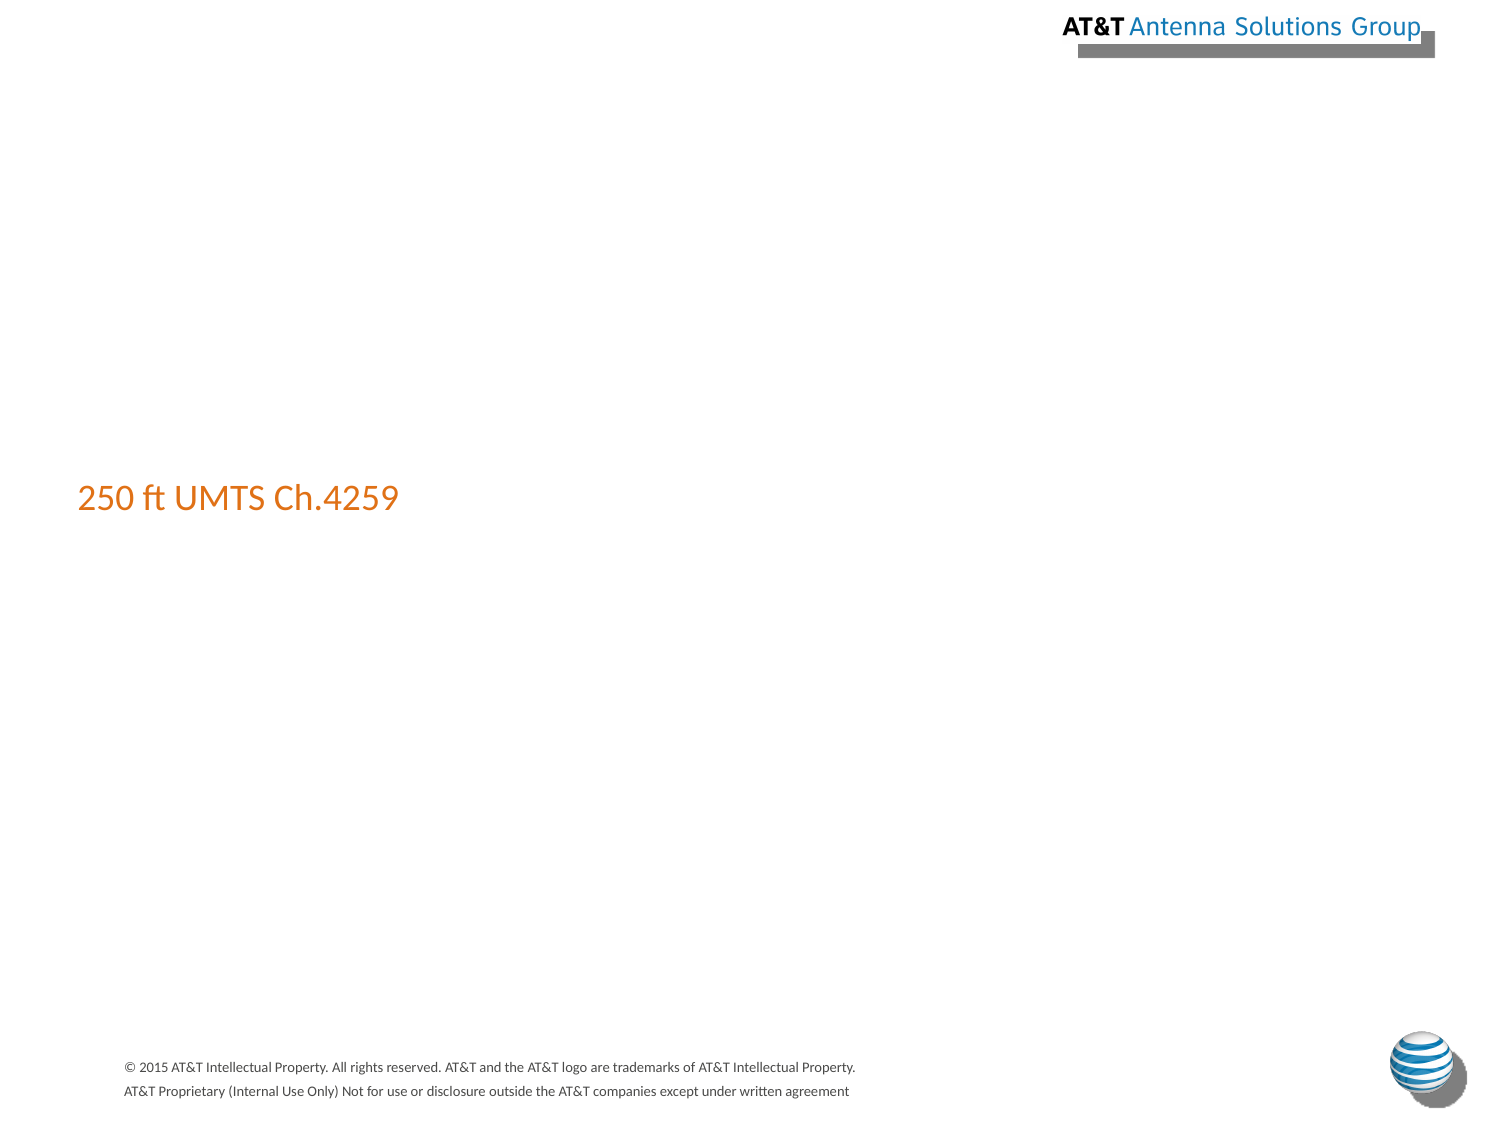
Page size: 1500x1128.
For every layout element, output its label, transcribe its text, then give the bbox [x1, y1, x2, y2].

picture [1062, 15, 1421, 44]
text_box 250 ft UMTS Ch.4259 [62, 468, 1500, 1128]
